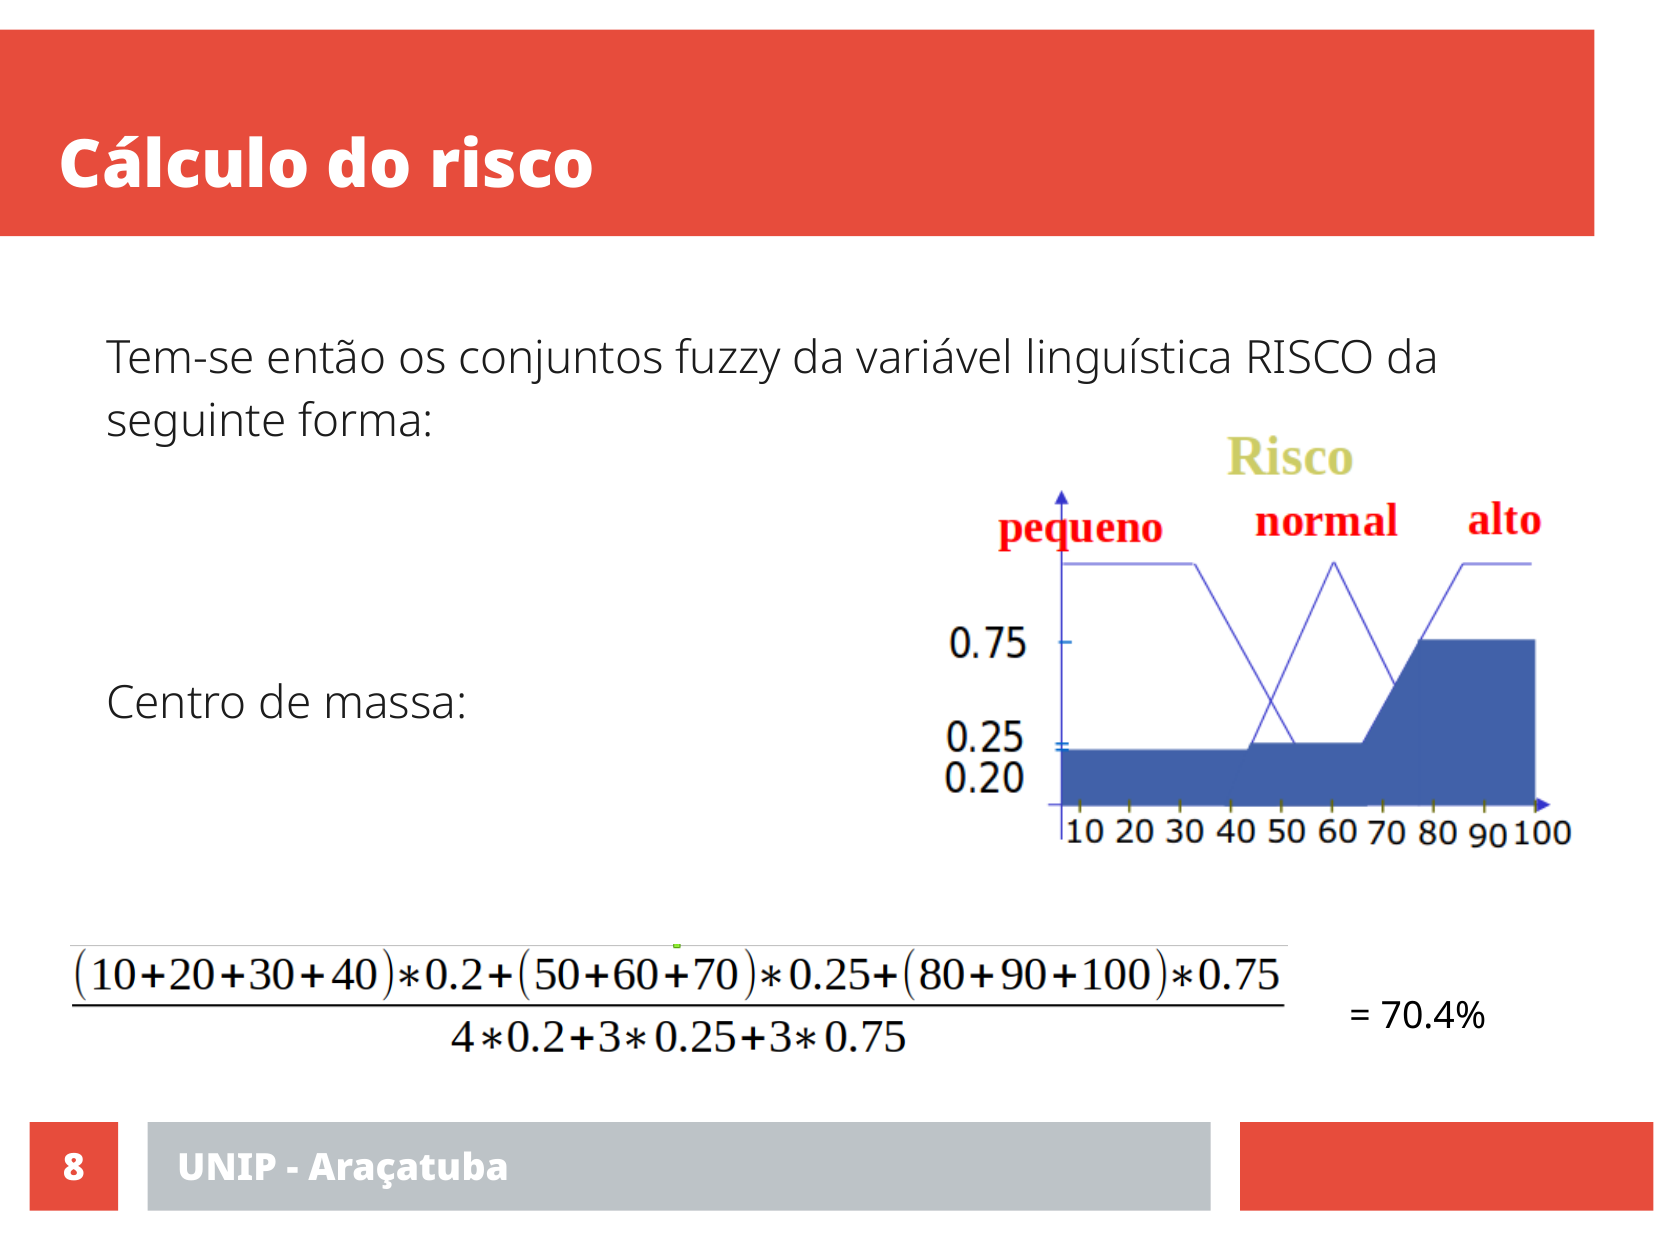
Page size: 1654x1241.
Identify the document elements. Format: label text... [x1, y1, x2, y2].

picture [850, 395, 1654, 879]
title Cálculo do risco [59, 59, 1595, 207]
text_box = 70.4% [1334, 981, 1527, 1040]
list Tem-se então os conjuntos fuzzy da variável linguística RISCO da seguinte forma: Centro de massa: [59, 324, 1565, 1093]
picture [70, 944, 1288, 1056]
